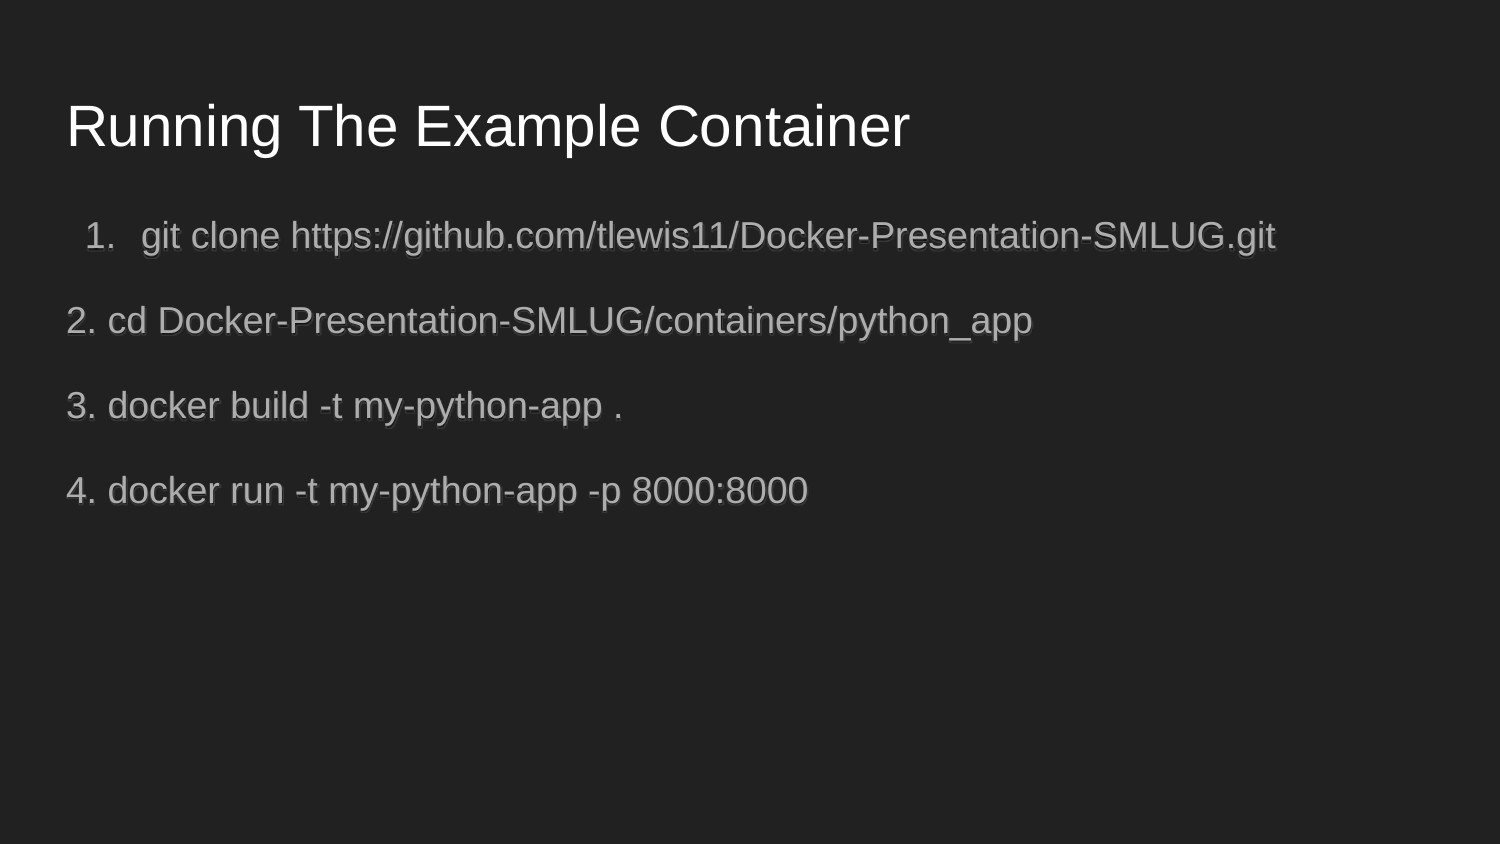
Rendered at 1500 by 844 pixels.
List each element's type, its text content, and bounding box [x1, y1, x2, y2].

list git clone https://github.com/tlewis11/Docker-Presentation-SMLUG.git 2. cd Docker-Presentation-SMLUG/containers/python_app 3. docker build -t my-python-app . 4. docker run -t my-python-app -p 8000:8000 [51, 189, 1449, 750]
title Running The Example Container [51, 72, 1449, 167]
